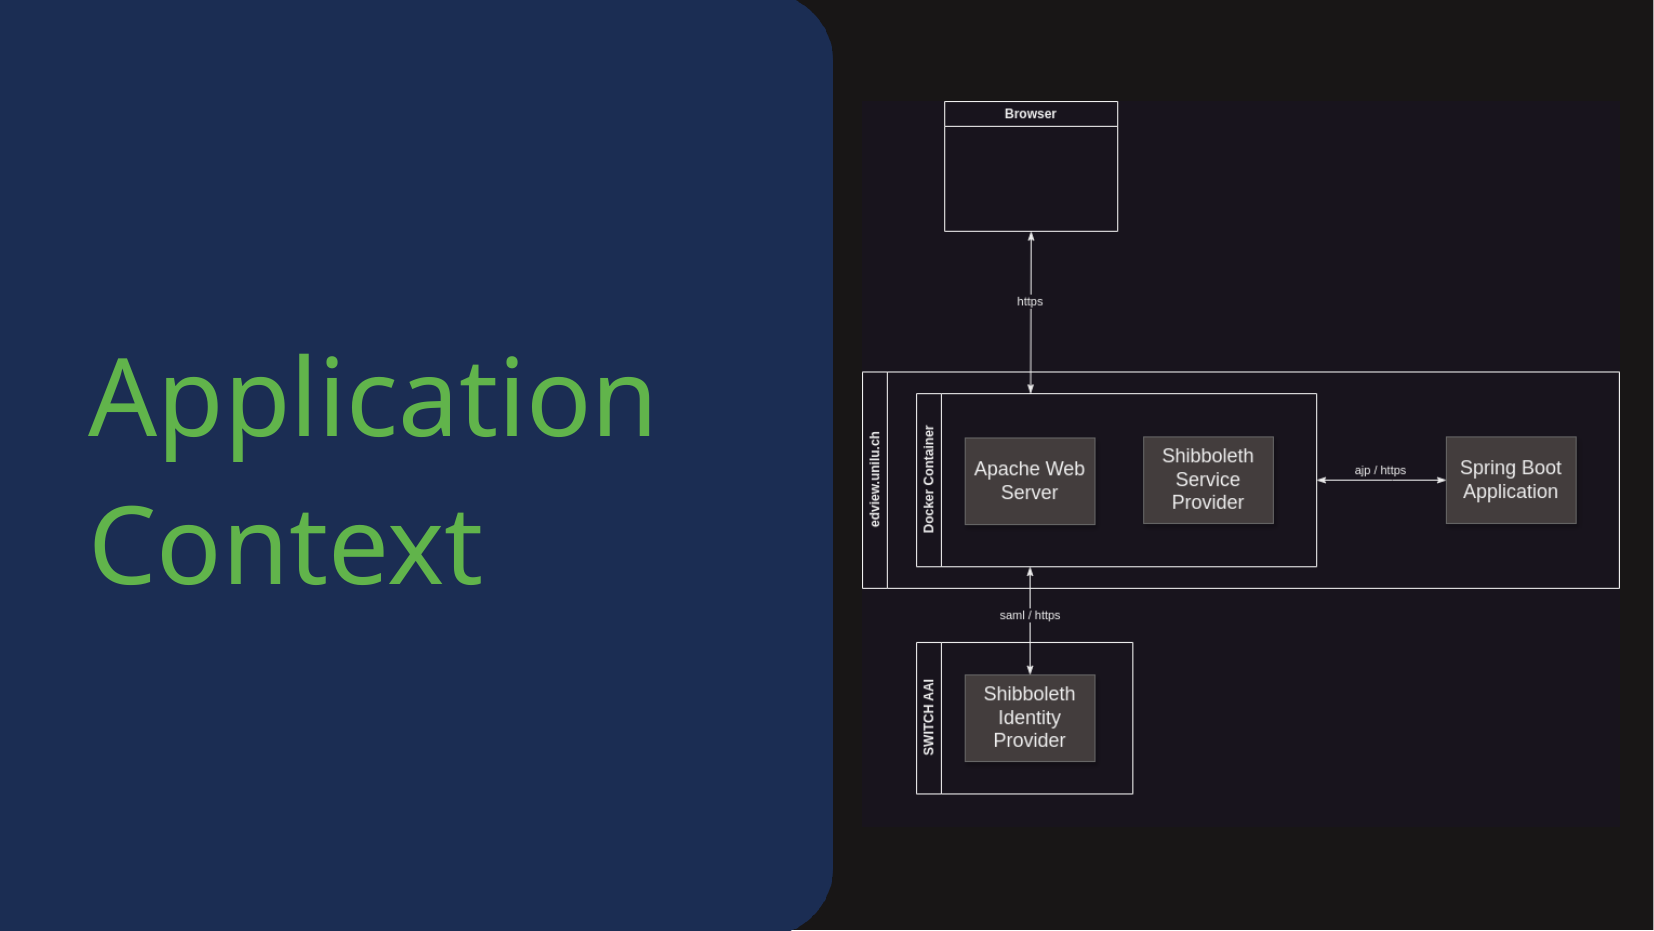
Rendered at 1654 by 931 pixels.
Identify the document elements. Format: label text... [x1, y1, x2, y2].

picture [862, 101, 1620, 827]
picture [0, 0, 833, 931]
title Application Context [88, 37, 737, 901]
